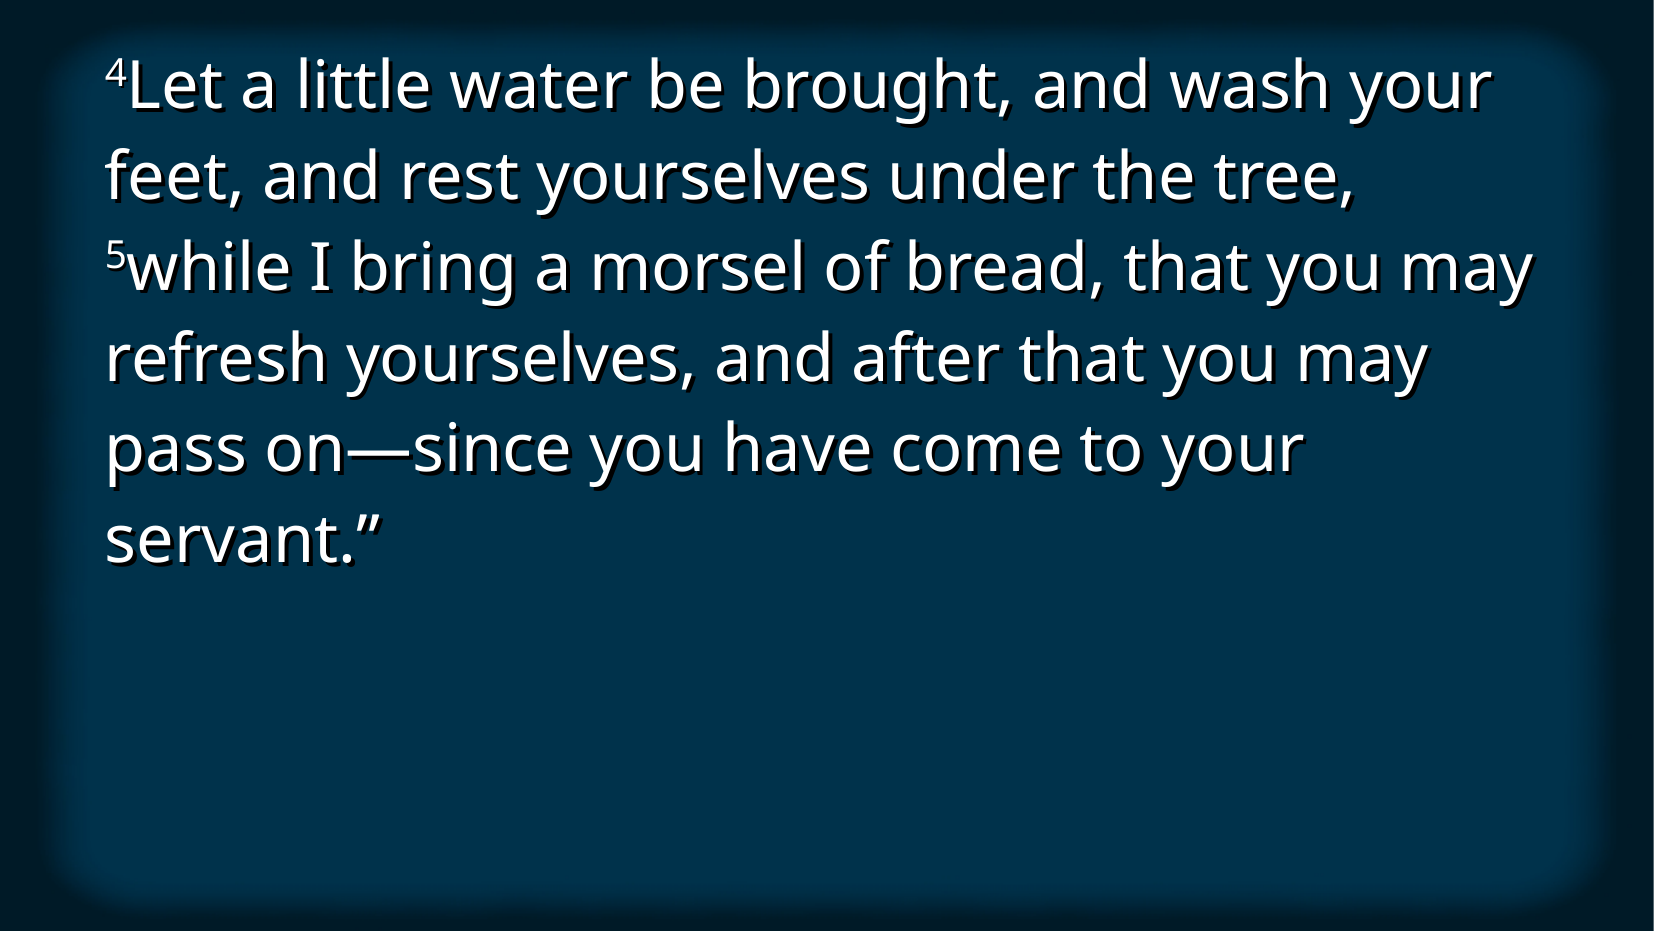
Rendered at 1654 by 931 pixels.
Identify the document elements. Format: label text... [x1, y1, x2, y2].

text_box 4Let a little water be brought, and wash your feet, and rest yourselves under the tree, 5while I bring a morsel of bread, that you may refresh yourselves, and after that you may pass on—since you have come to your servant.” [90, 30, 1576, 489]
picture [0, 0, 1654, 931]
